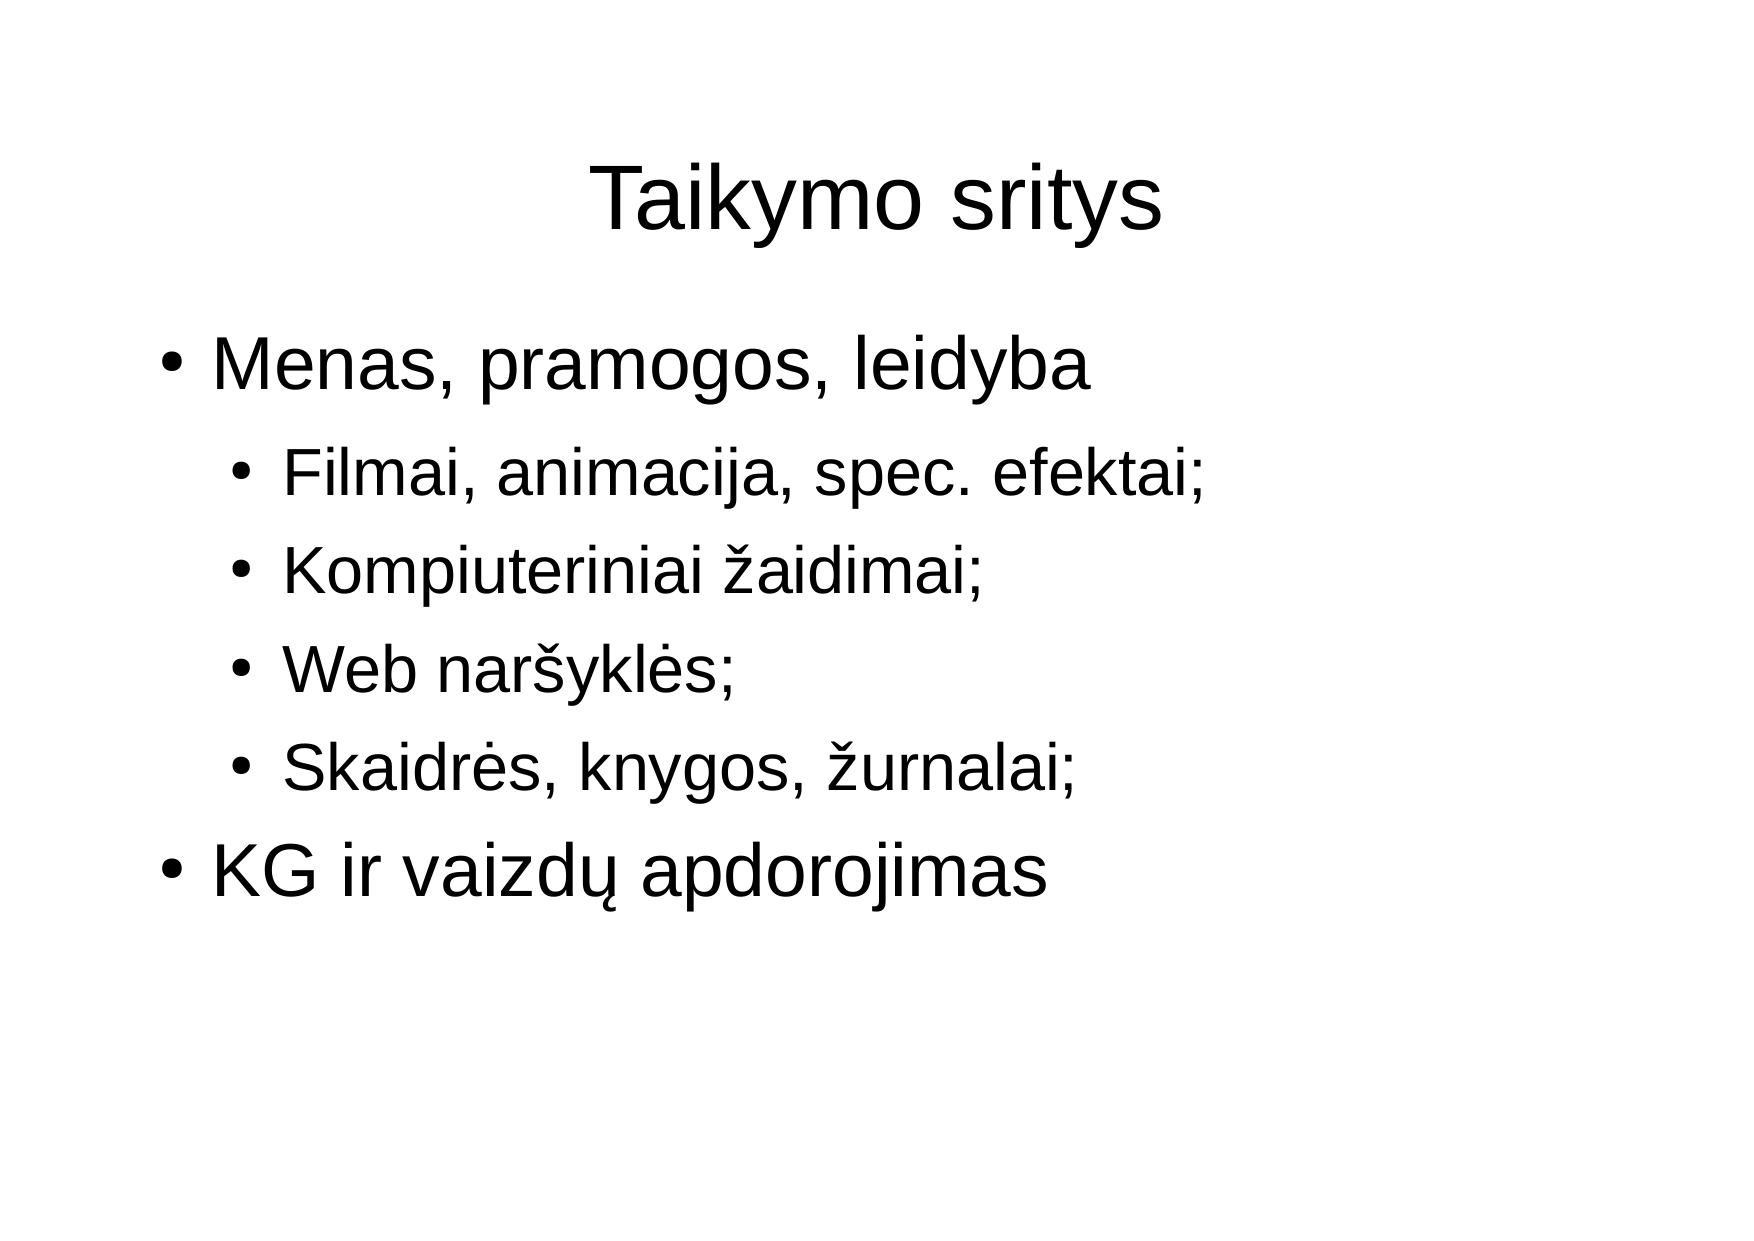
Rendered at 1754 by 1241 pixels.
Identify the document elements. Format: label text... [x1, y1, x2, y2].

list Menas, pramogos, leidyba Filmai, animacija, spec. efektai; Kompiuteriniai žaidimai; Web naršyklės; Skaidrės, knygos, žurnalai; KG ir vaizdų apdorojimas [140, 321, 1614, 1048]
title Taikymo sritys [140, 103, 1614, 292]
